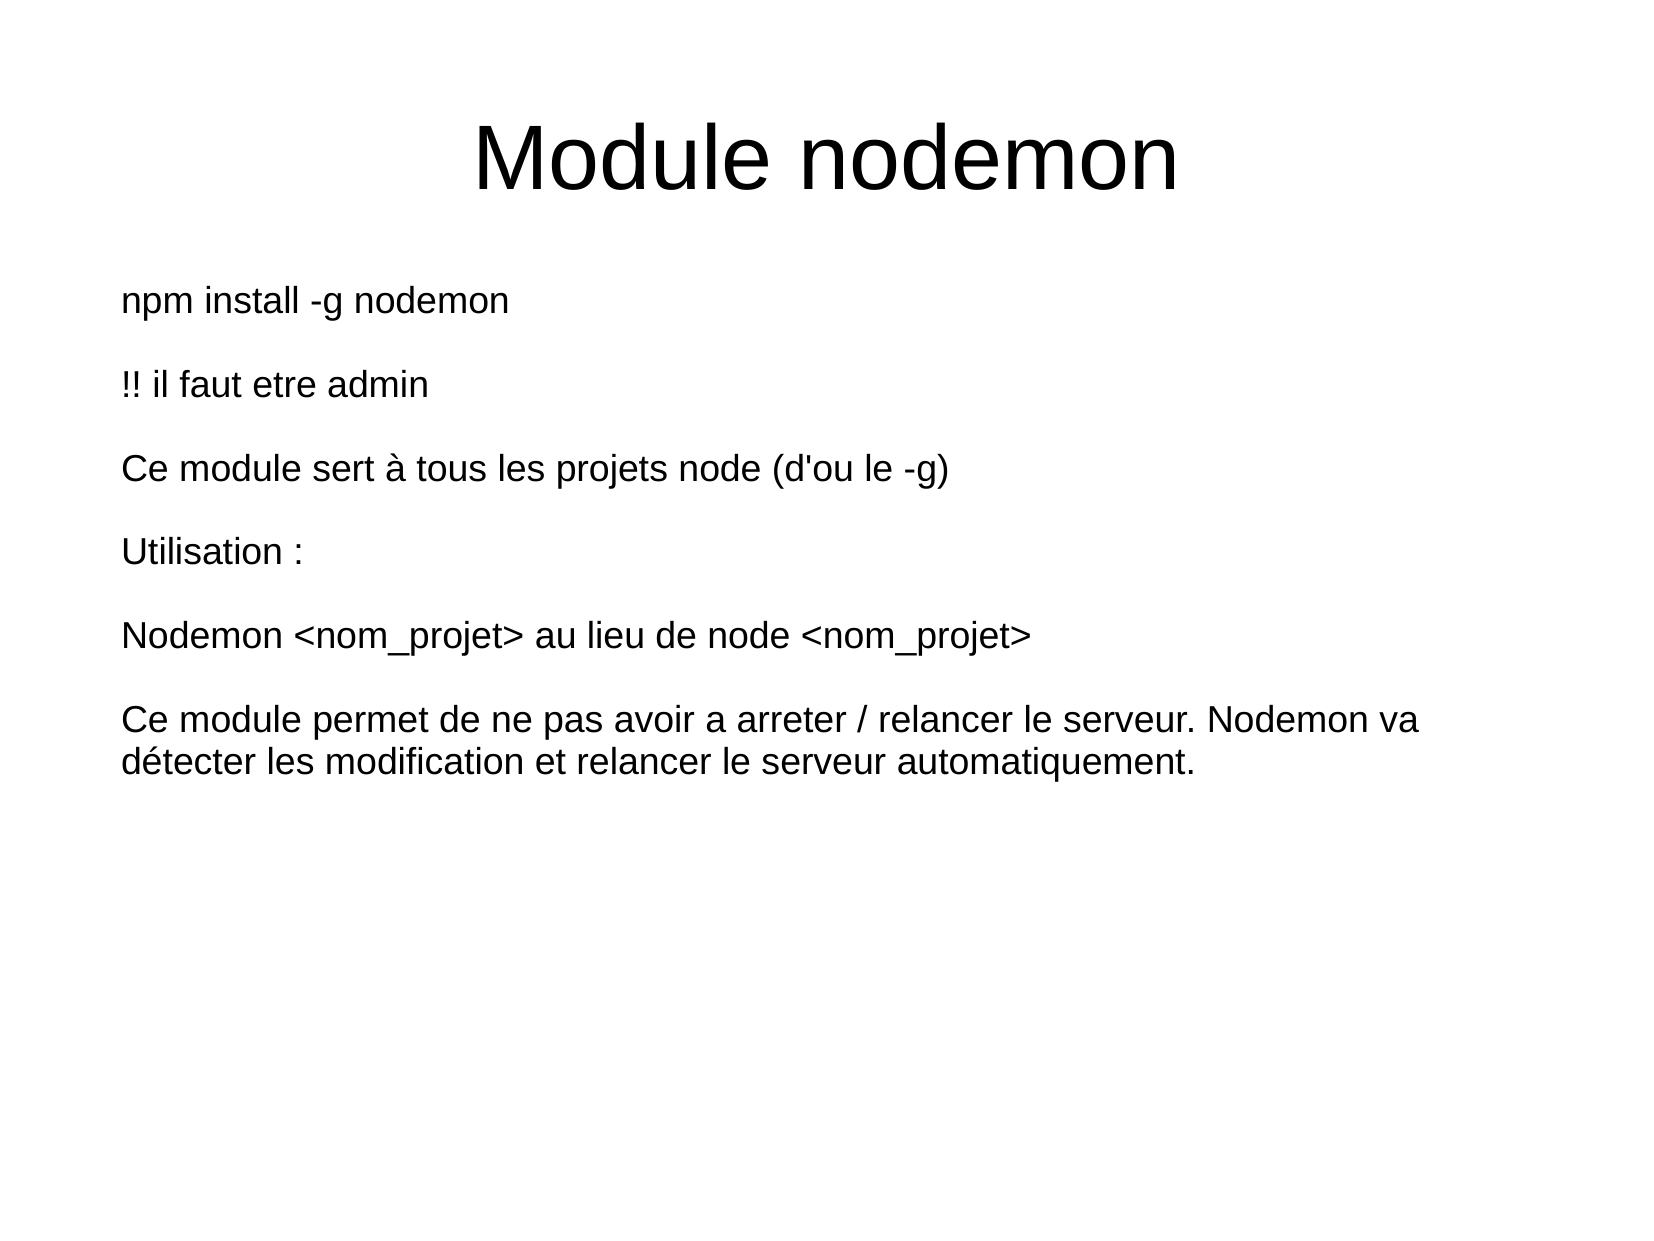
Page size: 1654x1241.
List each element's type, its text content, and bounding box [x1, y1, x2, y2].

text_box npm install -g nodemon !! il faut etre admin Ce module sert à tous les projets node (d'ou le -g) Utilisation : Nodemon <nom_projet> au lieu de node <nom_projet> Ce module permet de ne pas avoir a arreter / relancer le serveur. Nodemon va détecter les modification et relancer le serveur automatiquement. [106, 271, 1524, 1043]
title Module nodemon [82, 49, 1571, 257]
